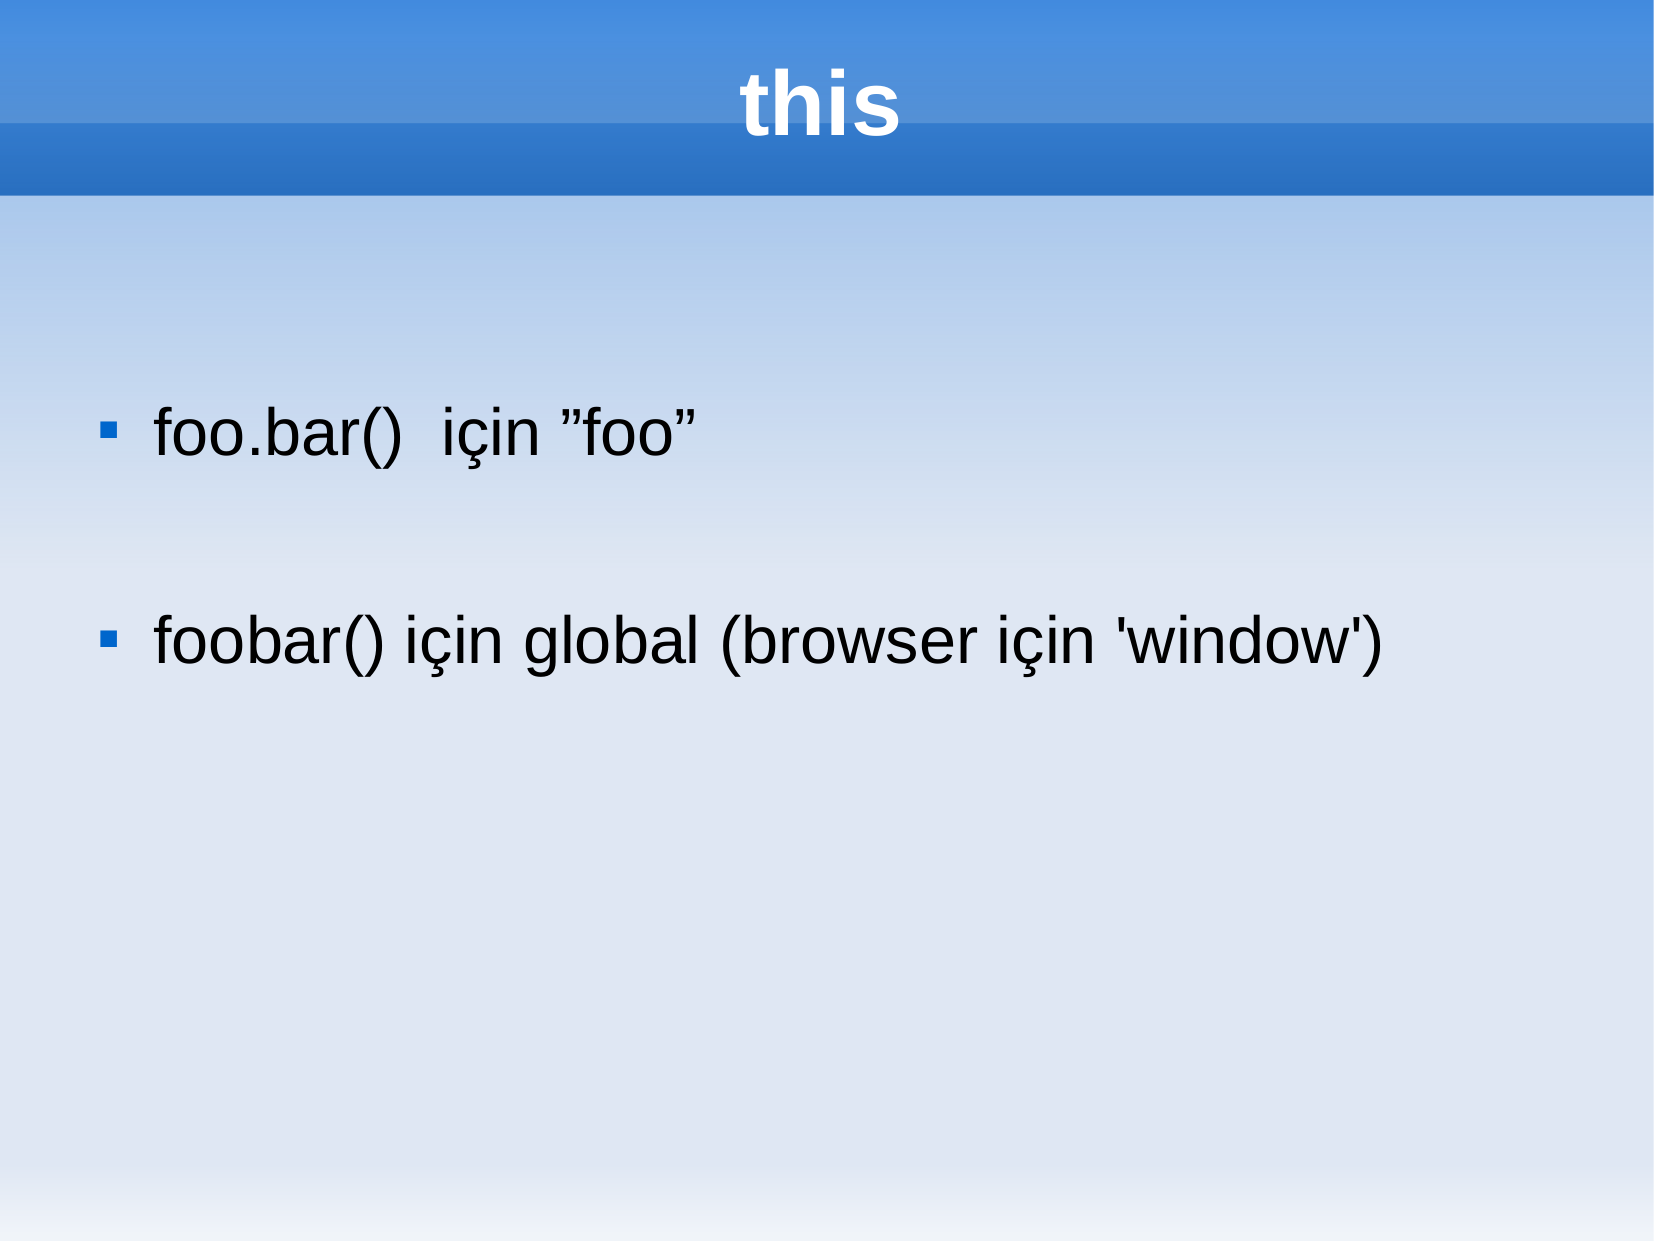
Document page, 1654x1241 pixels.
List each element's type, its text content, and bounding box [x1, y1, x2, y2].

list foo.bar() için ”foo” foobar() için global (browser için 'window') [82, 290, 1571, 1094]
title this [76, 7, 1565, 200]
picture [0, 0, 1654, 1241]
